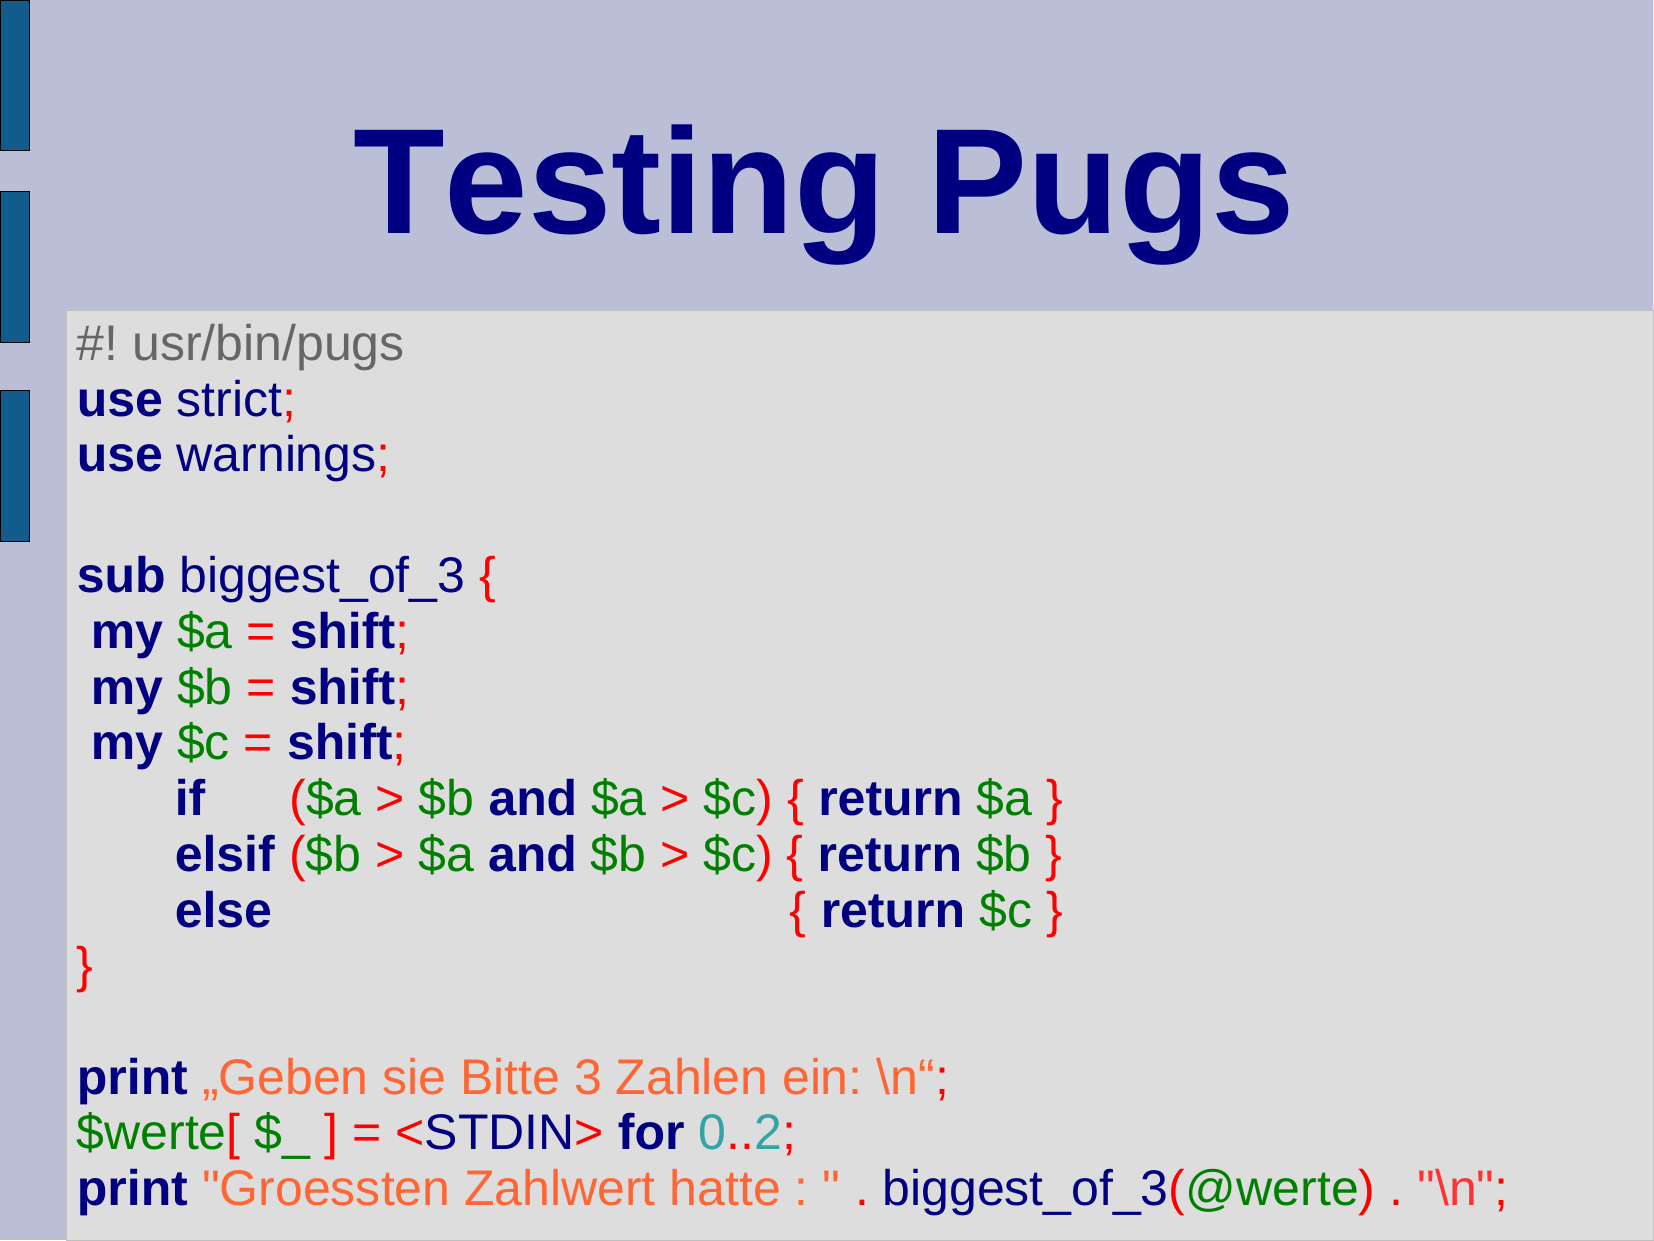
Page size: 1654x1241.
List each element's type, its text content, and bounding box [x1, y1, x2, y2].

list #! usr/bin/pugs use strict; use warnings; sub biggest_of_3 { my $a = shift; my $b = shift; my $c = shift; if ($a > $b and $a > $c) { return $a } elsif ($b > $a and $b > $c) { return $b } else { return $c } } print „Geben sie Bitte 3 Zahlen ein: \n“; $werte[ $_ ] = <STDIN> for 0..2; print "Groessten Zahlwert hatte : " . biggest_of_3(@werte) . "\n"; [76, 315, 1625, 1234]
title Testing Pugs [118, 78, 1531, 286]
